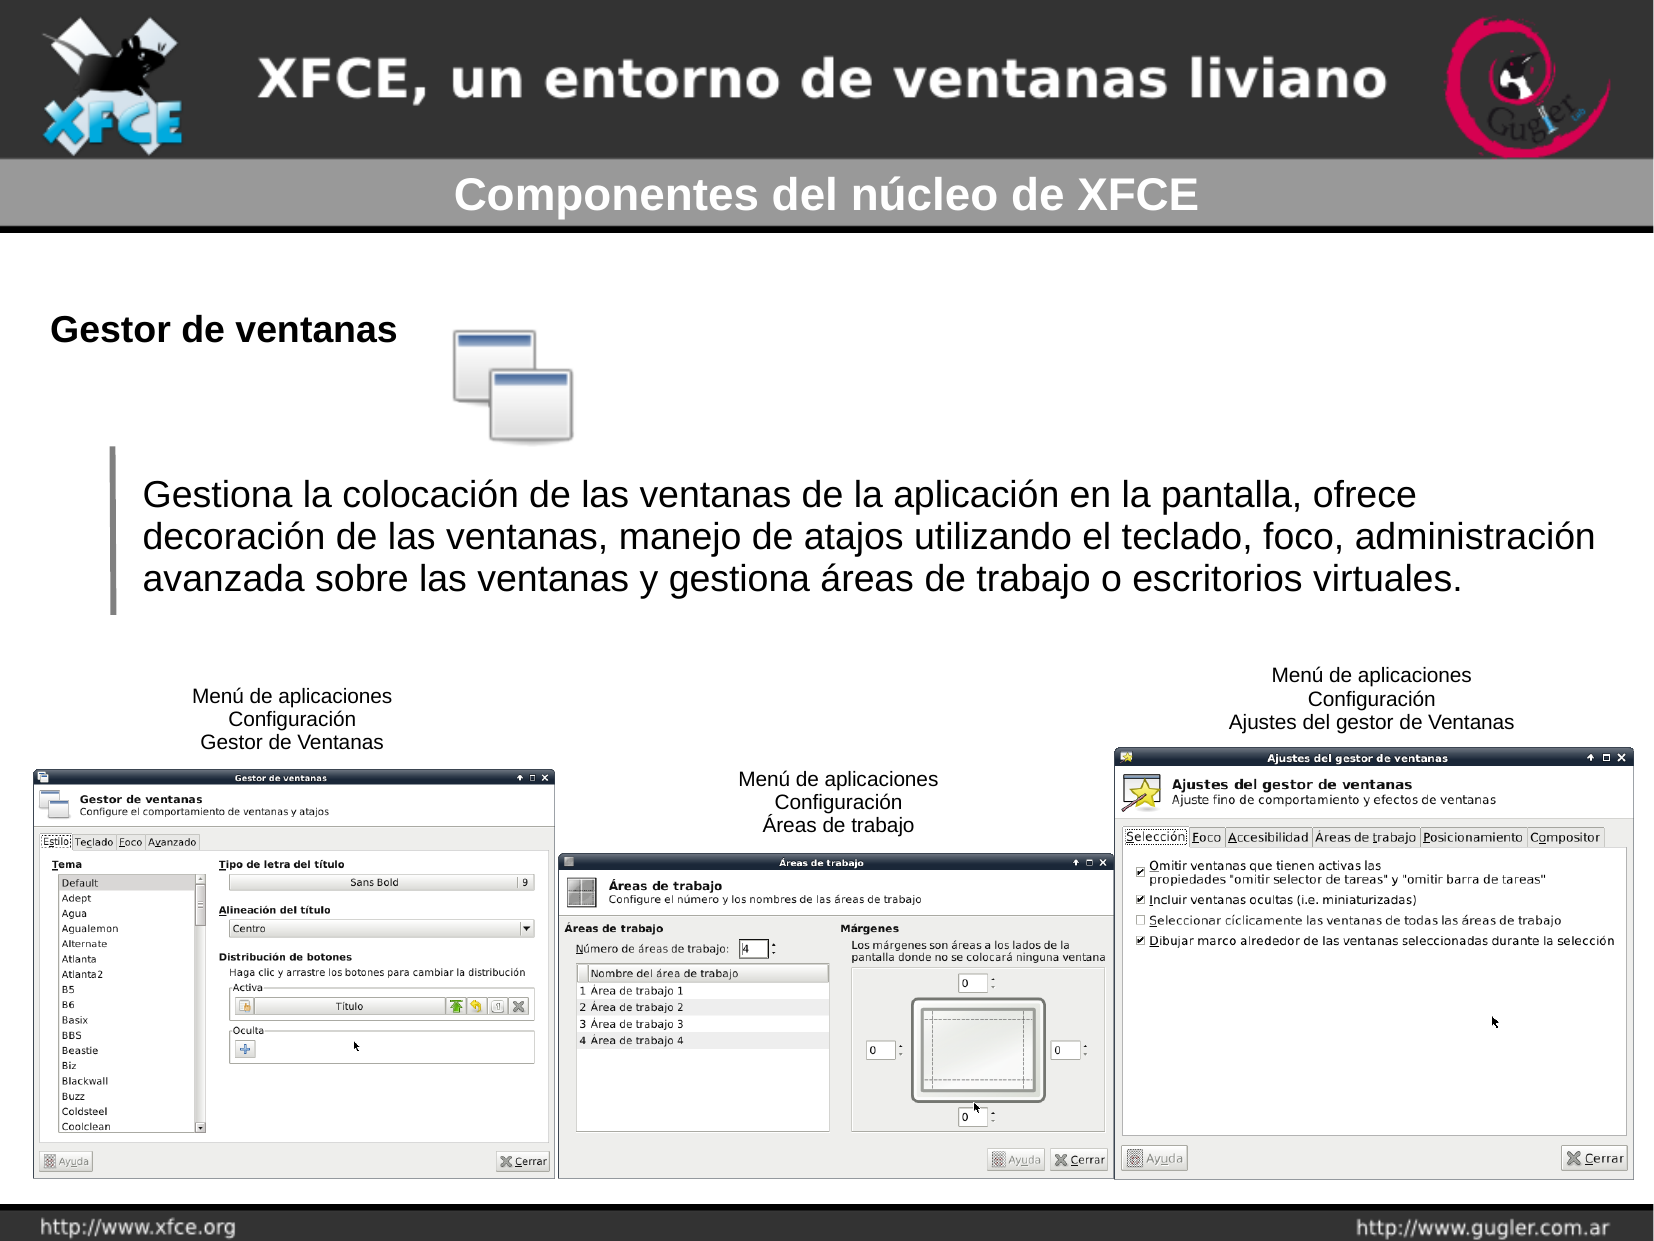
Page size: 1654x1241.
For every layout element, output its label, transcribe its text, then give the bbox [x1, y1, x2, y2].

text_box Menú de aplicaciones Configuración Ajustes del gestor de Ventanas [1139, 656, 1605, 742]
text_box Gestor de ventanas [35, 301, 1630, 359]
picture [0, 229, 1654, 233]
picture [558, 747, 1634, 1180]
picture [0, 1204, 1654, 1241]
text_box Menú de aplicaciones Configuración Áreas de trabajo [603, 760, 1075, 845]
text_box Componentes del núcleo de XFCE [0, 161, 1654, 229]
picture [448, 325, 582, 458]
text_box Gestiona la colocación de las ventanas de la aplicación en la pantalla, ofrece decoración de las ventanas, manejo de atajos utilizando el teclado, foco, administración avanzada sobre las ventanas y gestiona áreas de trabajo o escritorios virtuales. [127, 466, 1613, 608]
picture [33, 769, 555, 1179]
text_box Menú de aplicaciones Configuración Gestor de Ventanas [61, 677, 523, 762]
picture [0, 0, 1654, 161]
